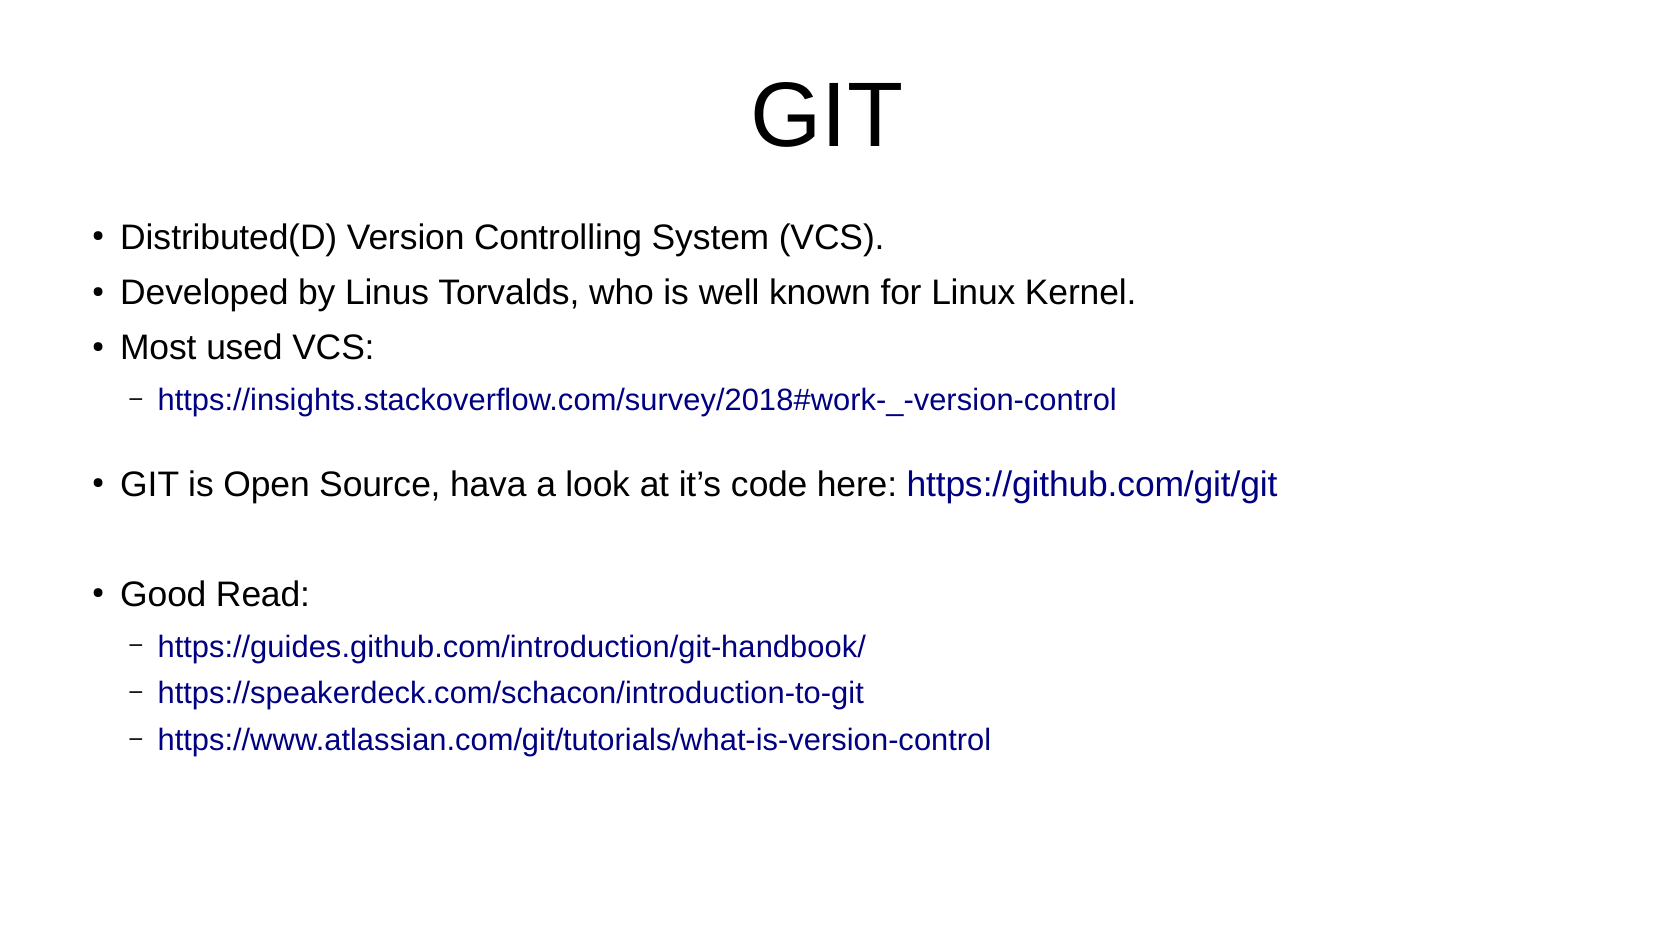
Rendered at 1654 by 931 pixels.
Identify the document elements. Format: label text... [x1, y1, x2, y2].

title GIT [82, 37, 1571, 193]
list Distributed(D) Version Controlling System (VCS). Developed by Linus Torvalds, who is well known for Linux Kernel. Most used VCS: https://insights.stackoverflow.com/survey/2018#work-_-version-control GIT is Open Source, hava a look at it’s code here: https://github.com/git/git Good Read: https://guides.github.com/introduction/git-handbook/ https://speakerdeck.com/schacon/introduction-to-git https://www.atlassian.com/git/tutorials/what-is-version-control [82, 217, 1571, 758]
